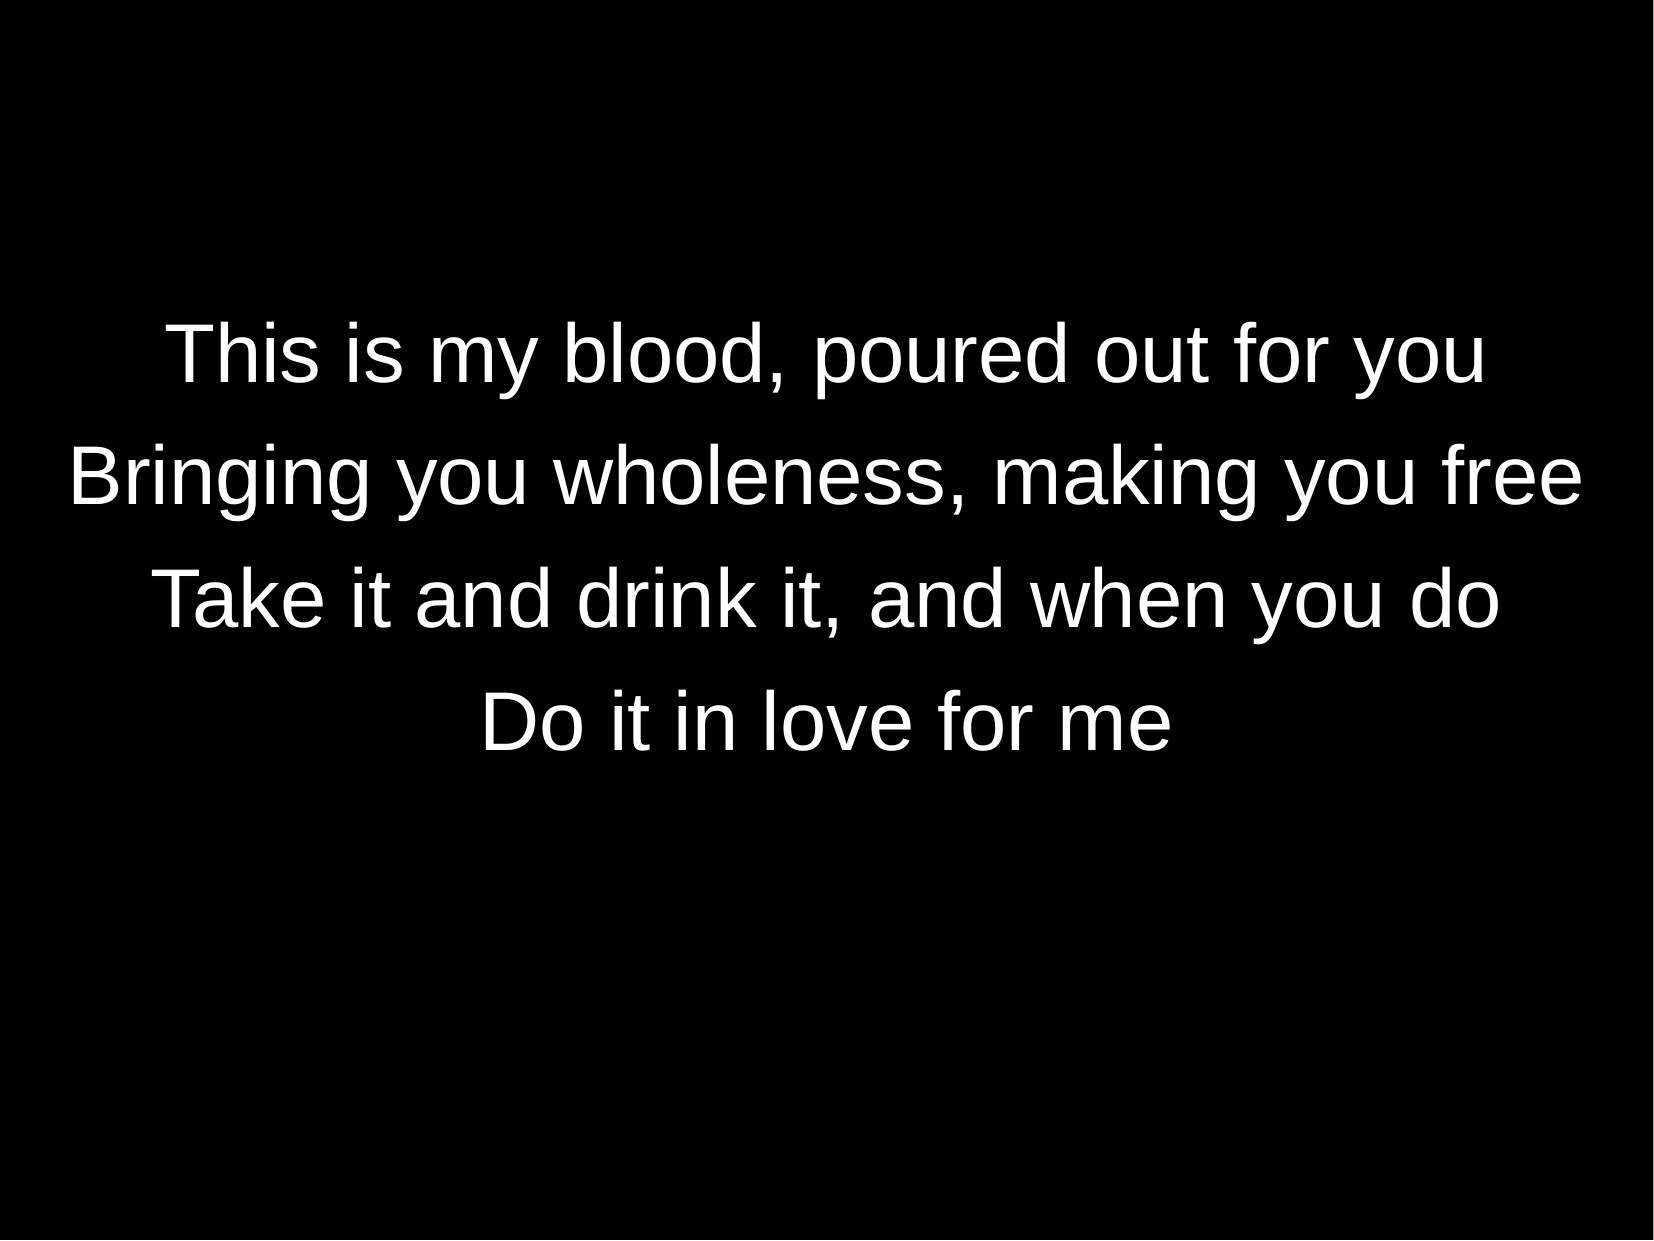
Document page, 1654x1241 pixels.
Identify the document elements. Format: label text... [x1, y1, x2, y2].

list This is my blood, poured out for you Bringing you wholeness, making you free Take it and drink it, and when you do Do it in love for me [0, 307, 1654, 1027]
